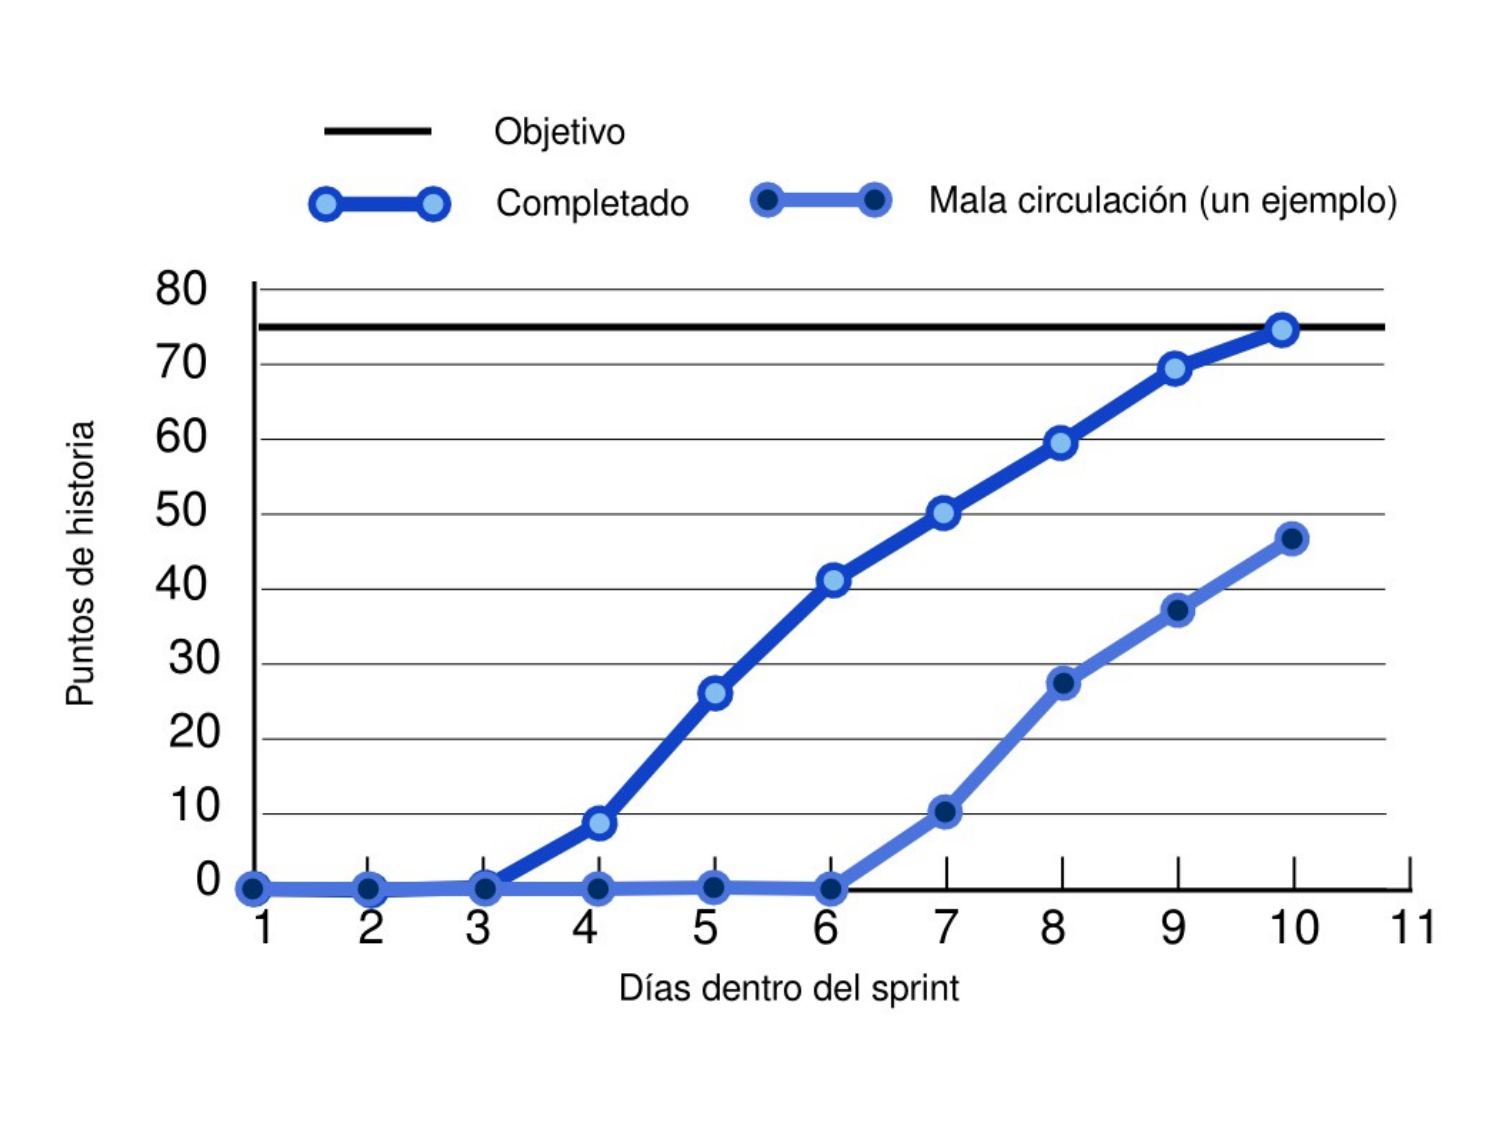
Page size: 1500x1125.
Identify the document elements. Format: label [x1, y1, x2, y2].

picture [59, 110, 1441, 1015]
